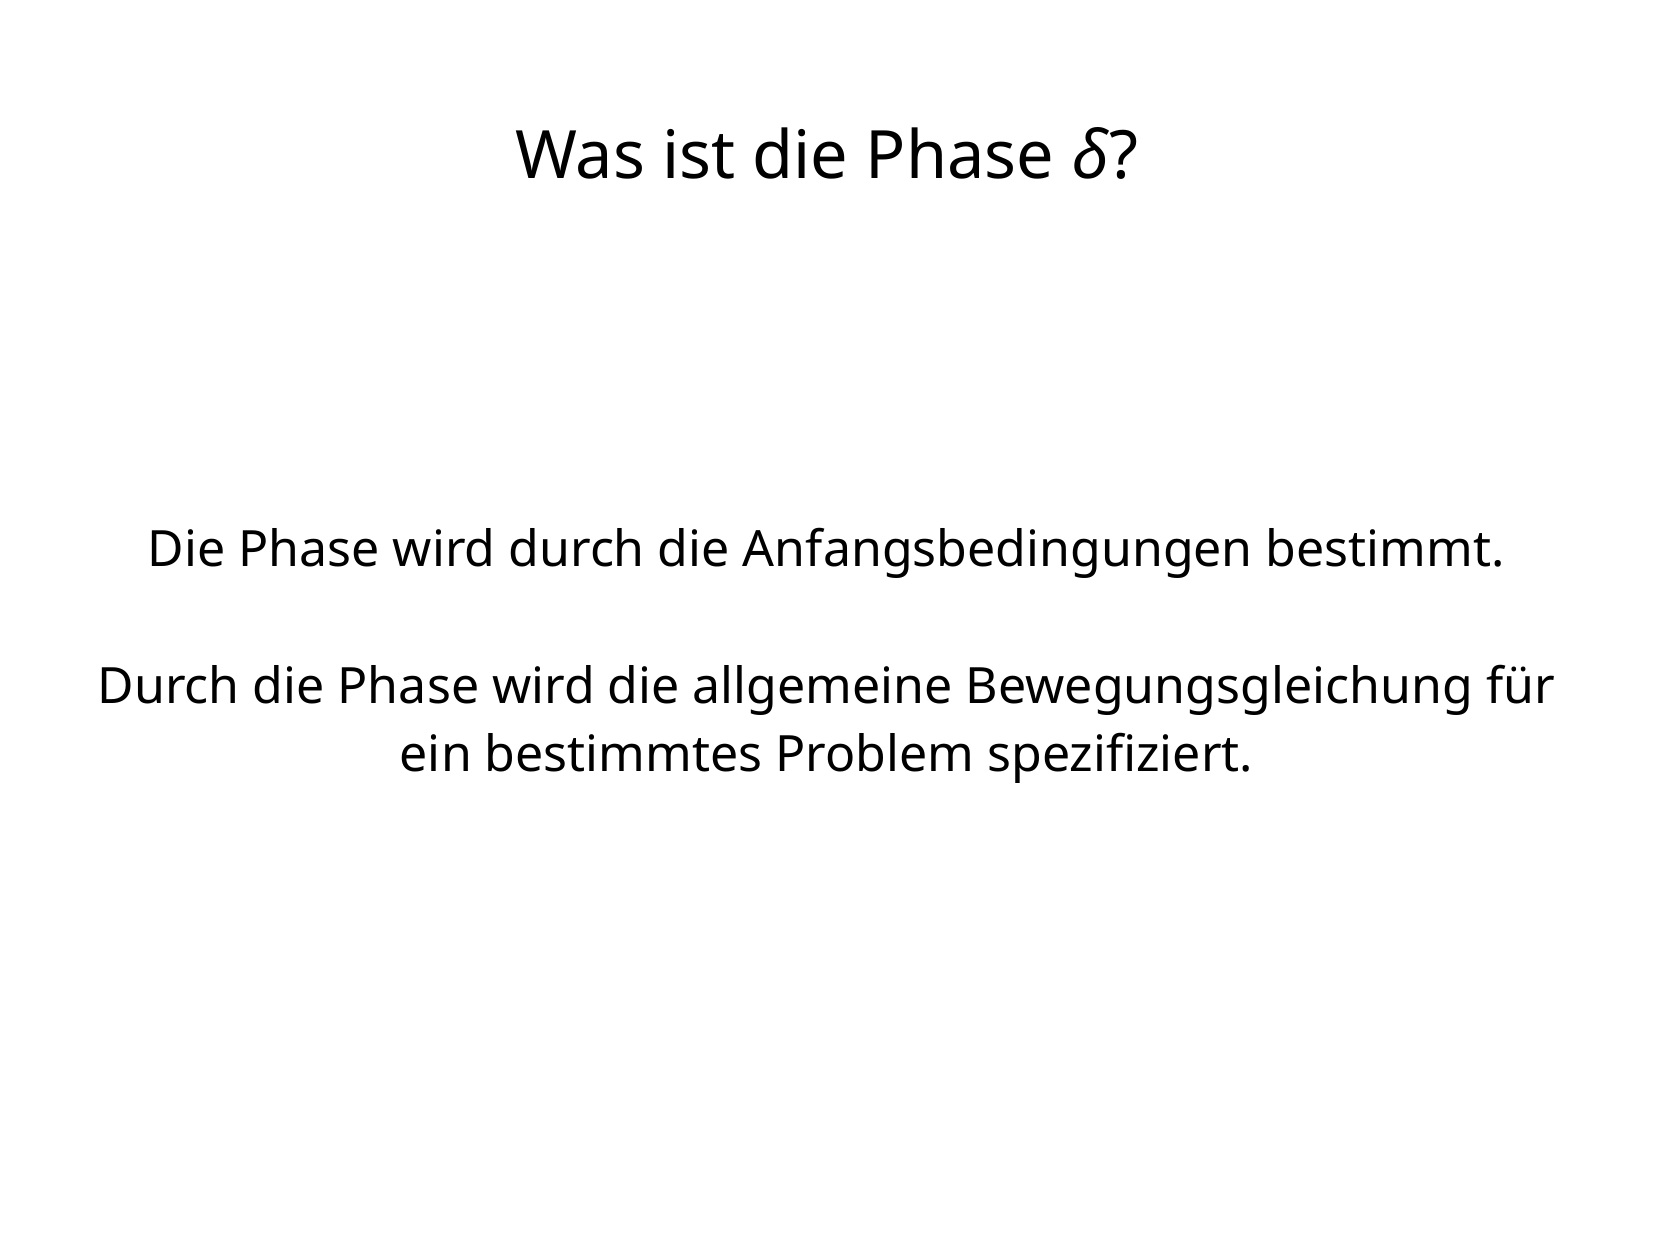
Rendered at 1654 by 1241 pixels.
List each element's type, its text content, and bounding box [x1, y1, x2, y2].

subtitle Die Phase wird durch die Anfangsbedingungen bestimmt. Durch die Phase wird die allgemeine Bewegungsgleichung für ein bestimmtes Problem spezifiziert. [82, 290, 1571, 1010]
title Was ist die Phase δ? [82, 49, 1571, 257]
